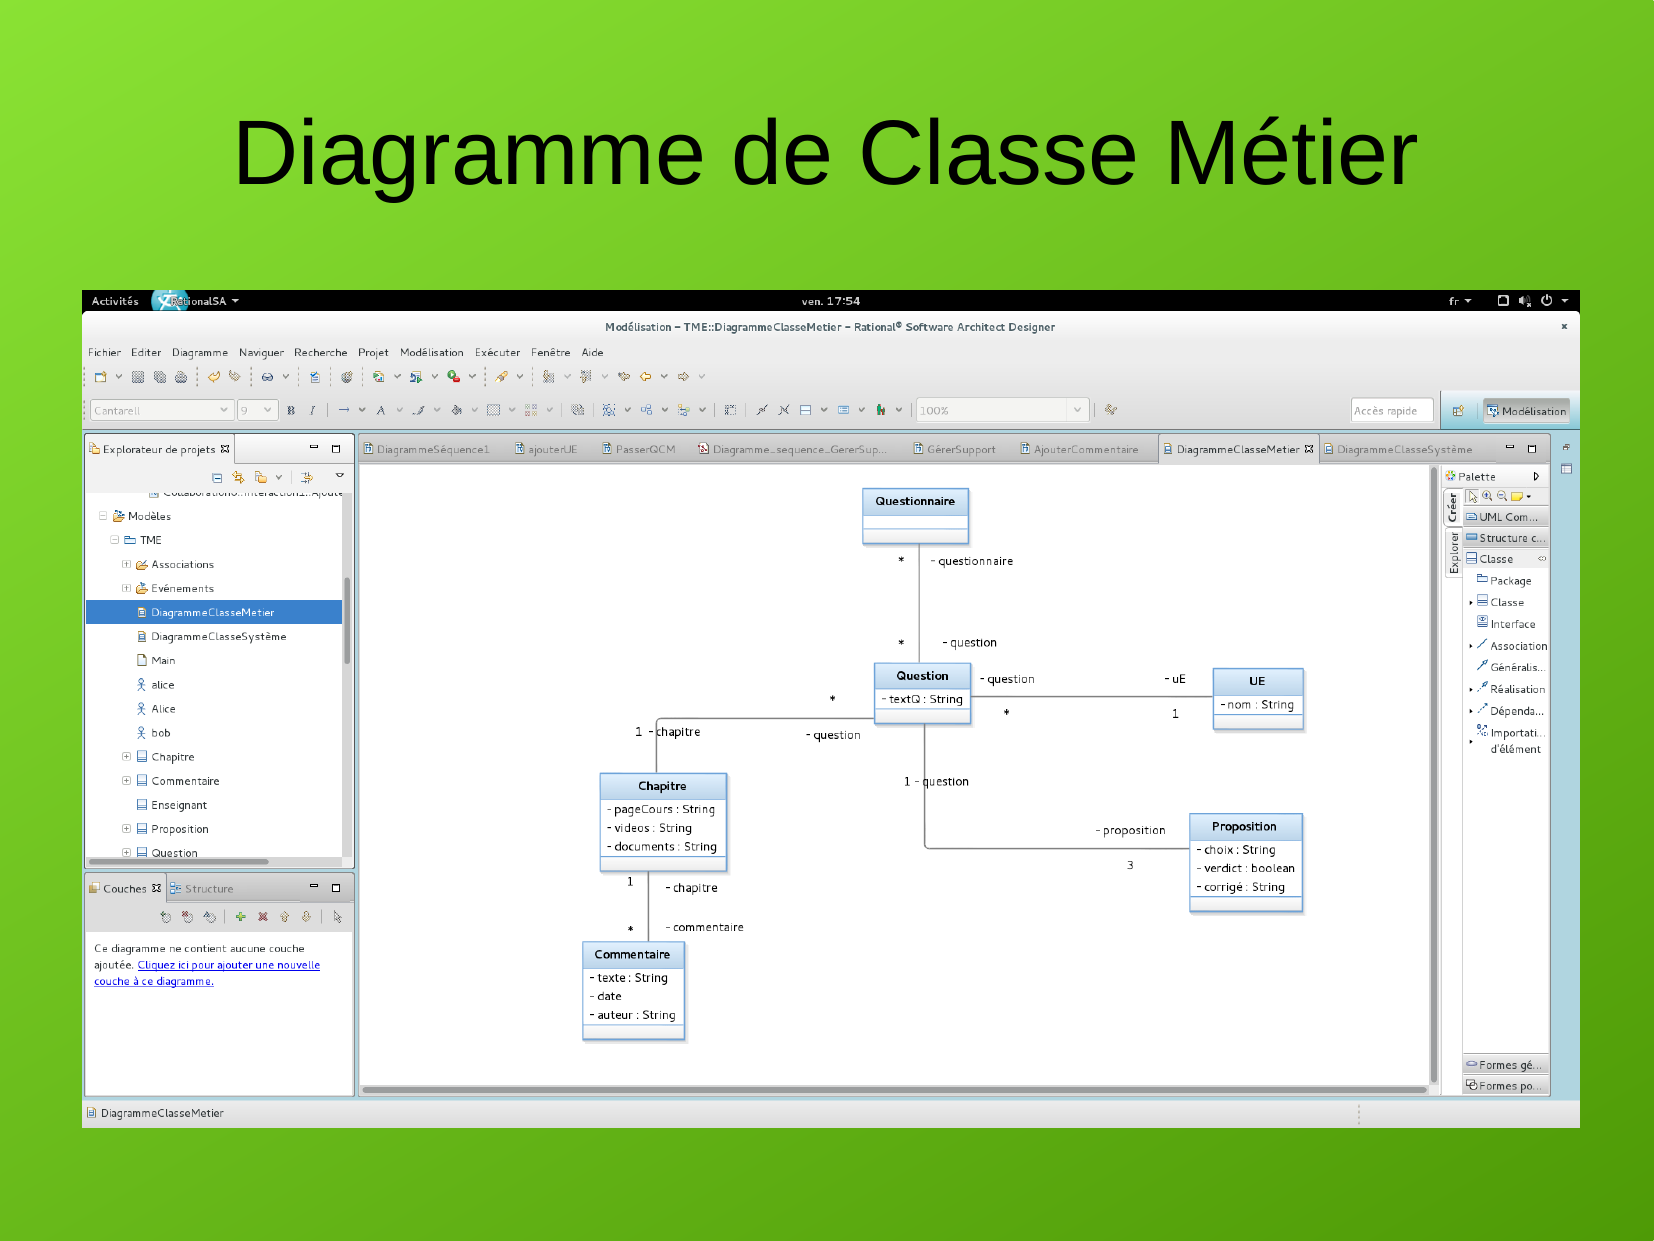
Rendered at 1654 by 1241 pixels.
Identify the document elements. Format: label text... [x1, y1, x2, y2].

picture [82, 290, 1580, 1128]
title Diagramme de Classe Métier [82, 49, 1571, 257]
